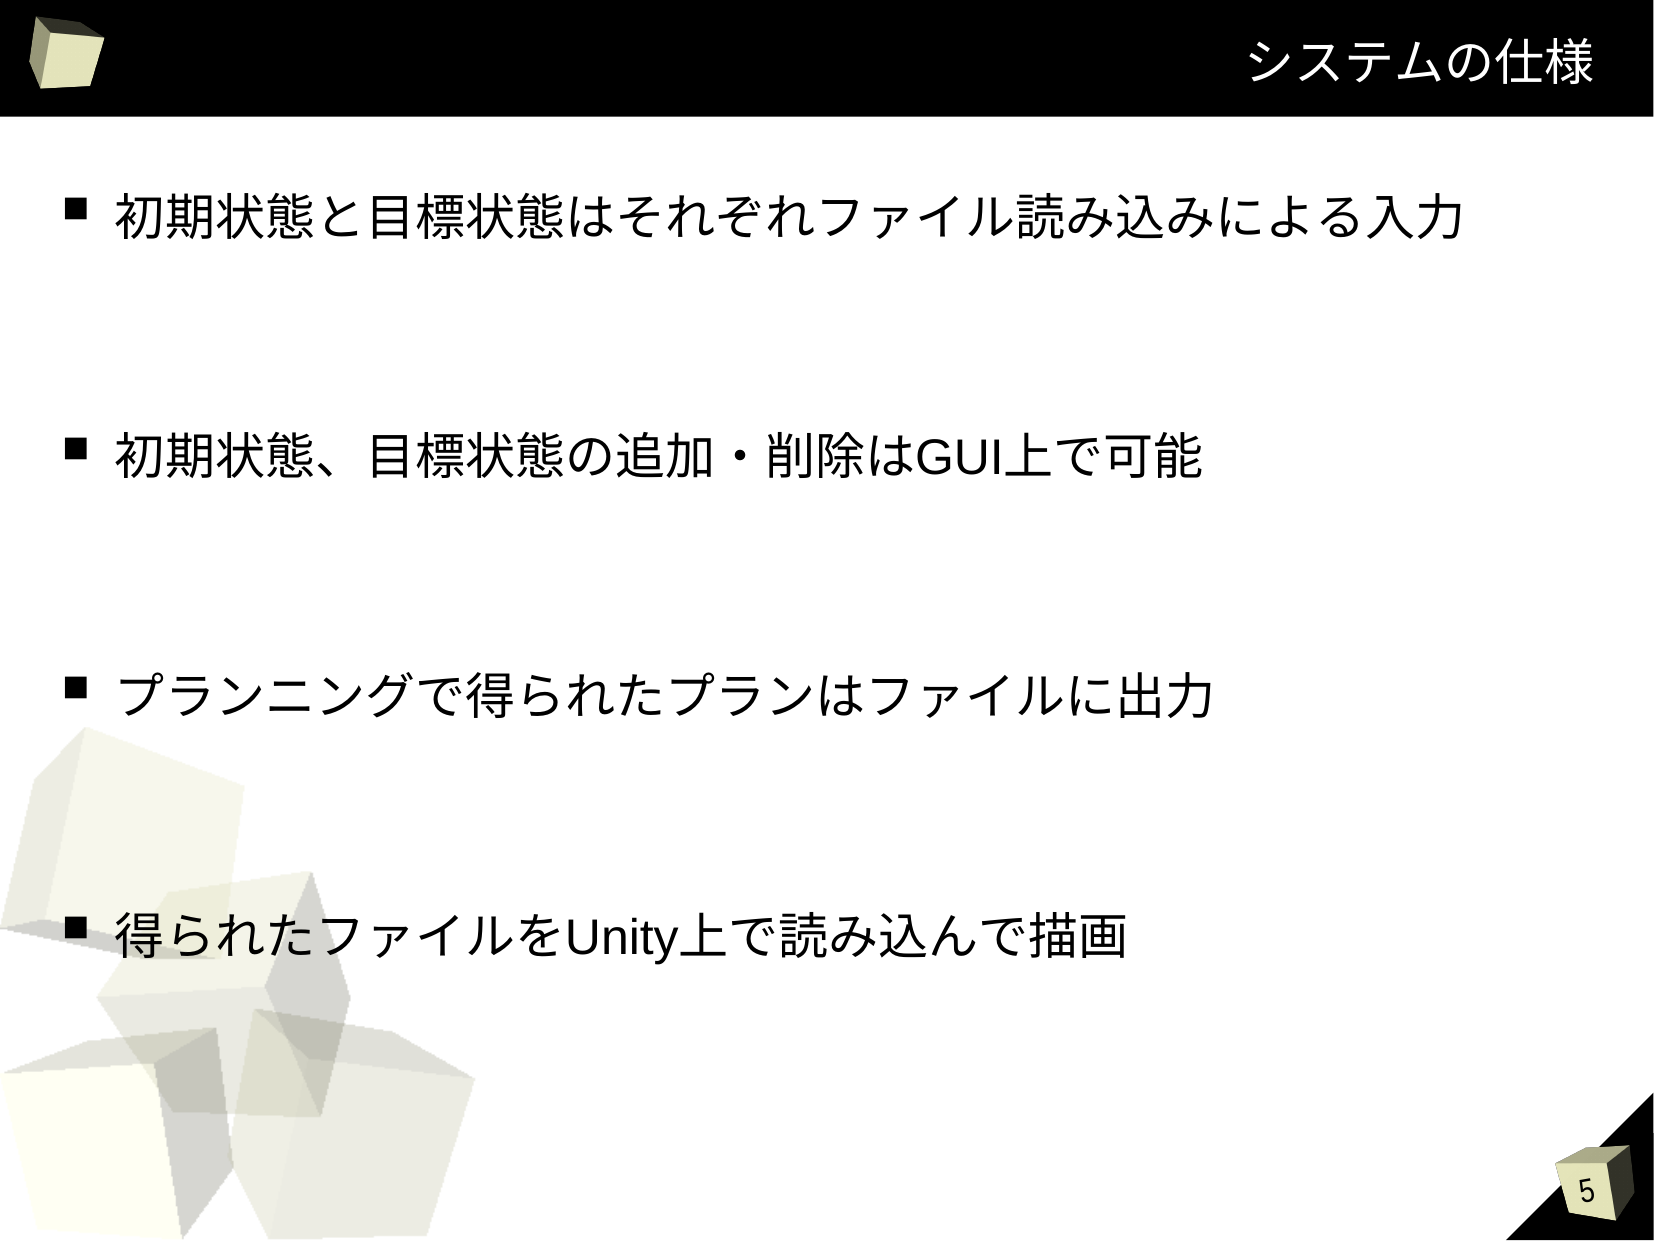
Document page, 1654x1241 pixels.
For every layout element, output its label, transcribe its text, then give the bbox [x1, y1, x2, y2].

list 初期状態と目標状態はそれぞれファイル読み込みによる入力 初期状態、目標状態の追加・削除はGUI上で可能 プランニングで得られたプランはファイルに出力 得られたファイルをUnity上で読み込んで描画 [44, 177, 1611, 1214]
picture [0, 726, 477, 1241]
title システムの仕様 [118, 0, 1595, 119]
